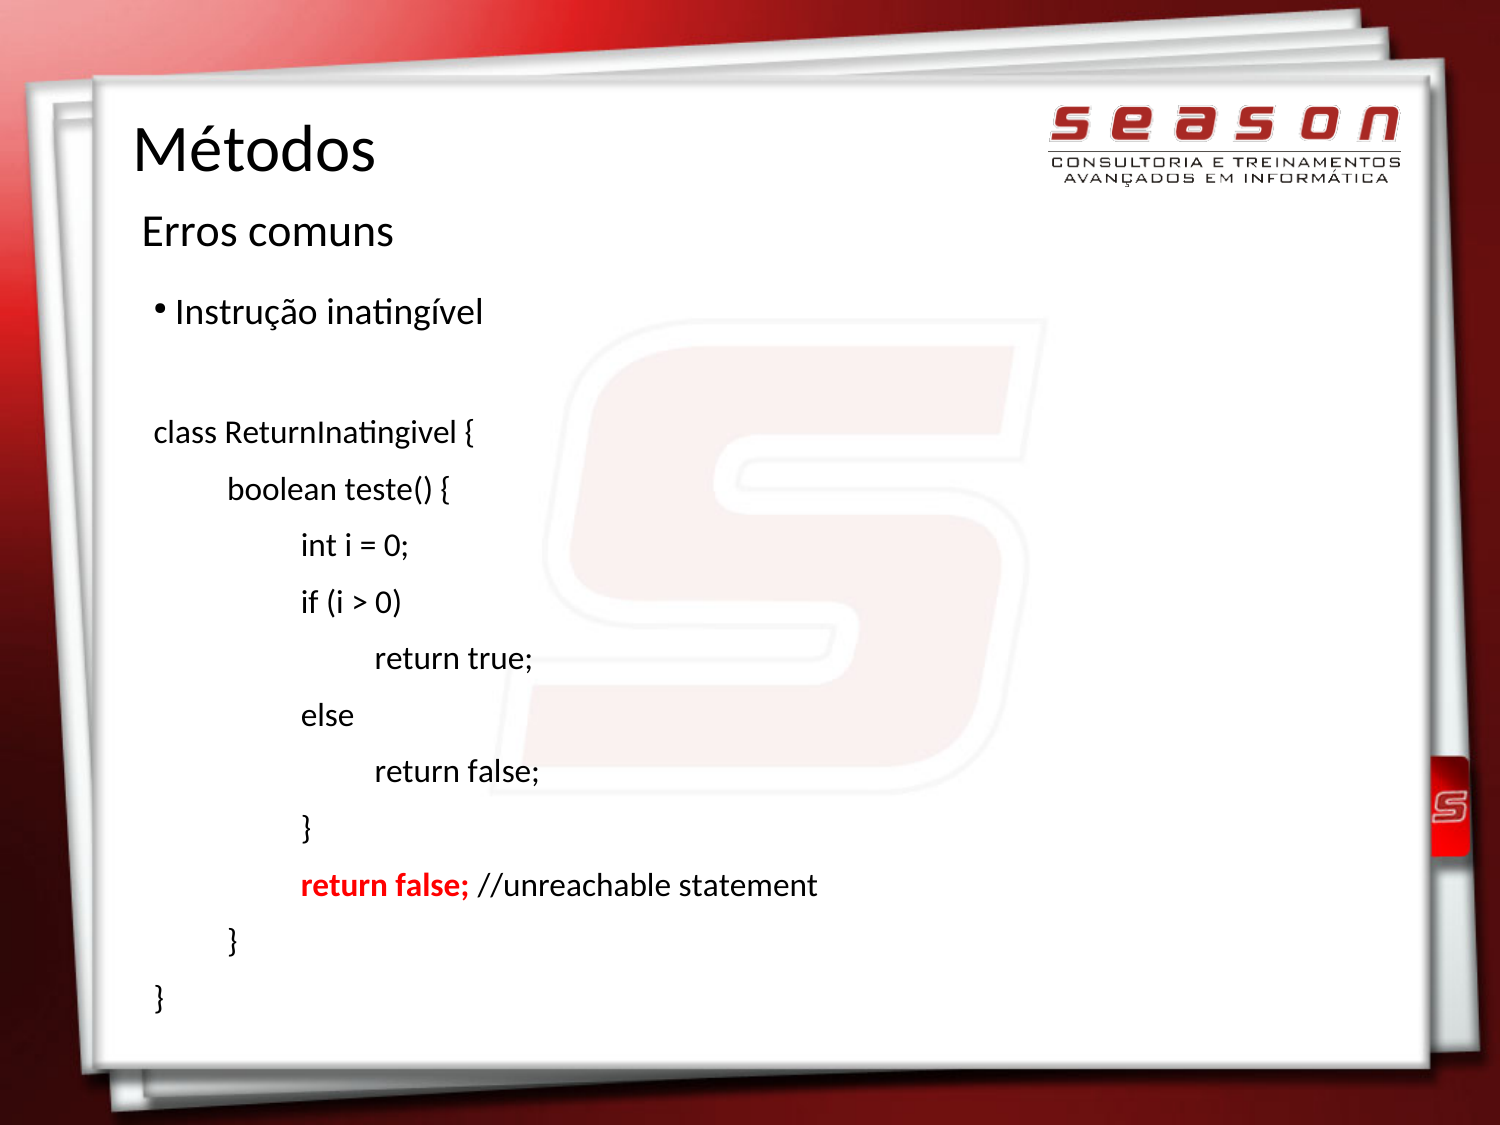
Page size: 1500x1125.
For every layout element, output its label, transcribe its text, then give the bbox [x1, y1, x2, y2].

title Métodos [118, 33, 1394, 257]
text_box Instrução inatingível class ReturnInatingivel { boolean teste() { int i = 0; if (i > 0) return true; else return false; } return false; //unreachable statement } } [153, 286, 1328, 1016]
picture [0, 0, 1500, 1125]
text_box Erros comuns [141, 200, 1240, 256]
